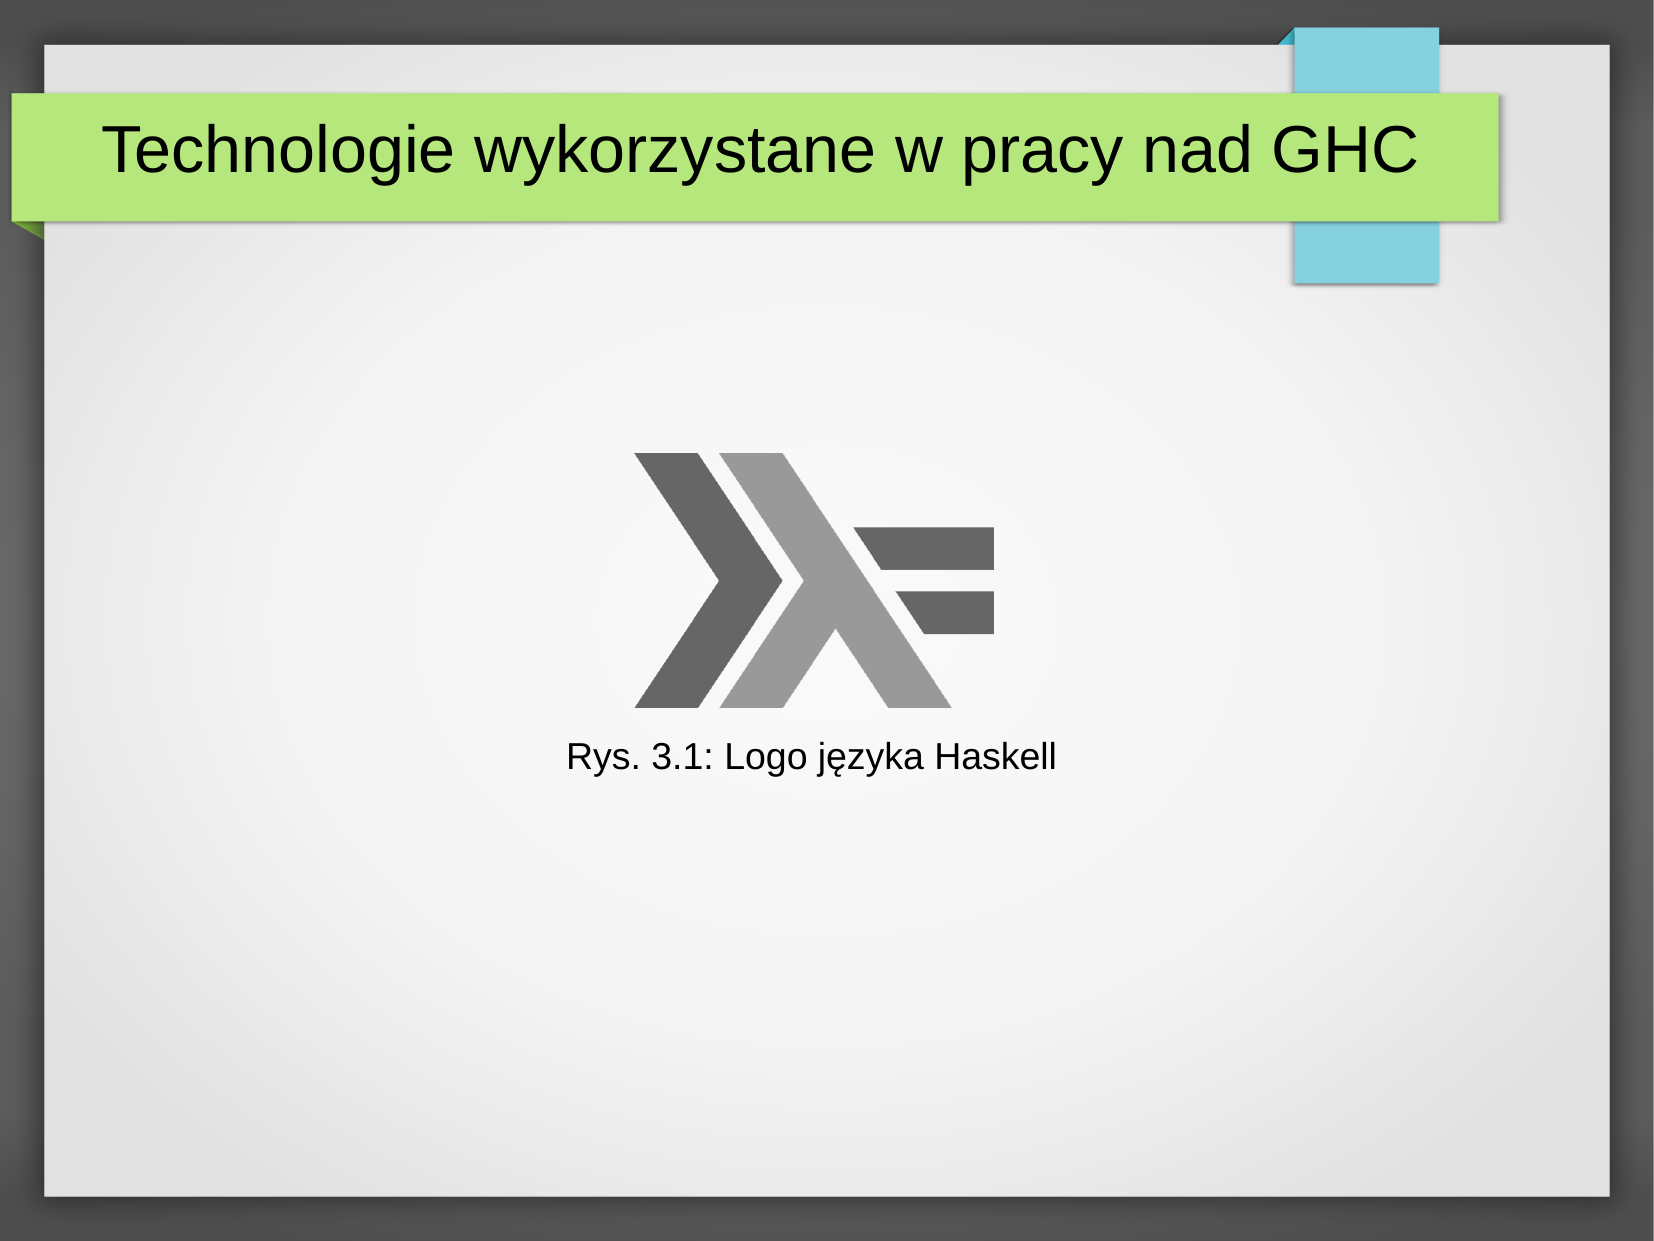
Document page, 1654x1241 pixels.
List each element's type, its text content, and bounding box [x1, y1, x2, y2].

title Technologie wykorzystane w pracy nad GHC [82, 45, 1571, 254]
picture [0, 0, 1654, 1241]
text_box Rys. 3.1: Logo języka Haskell [551, 728, 1072, 786]
